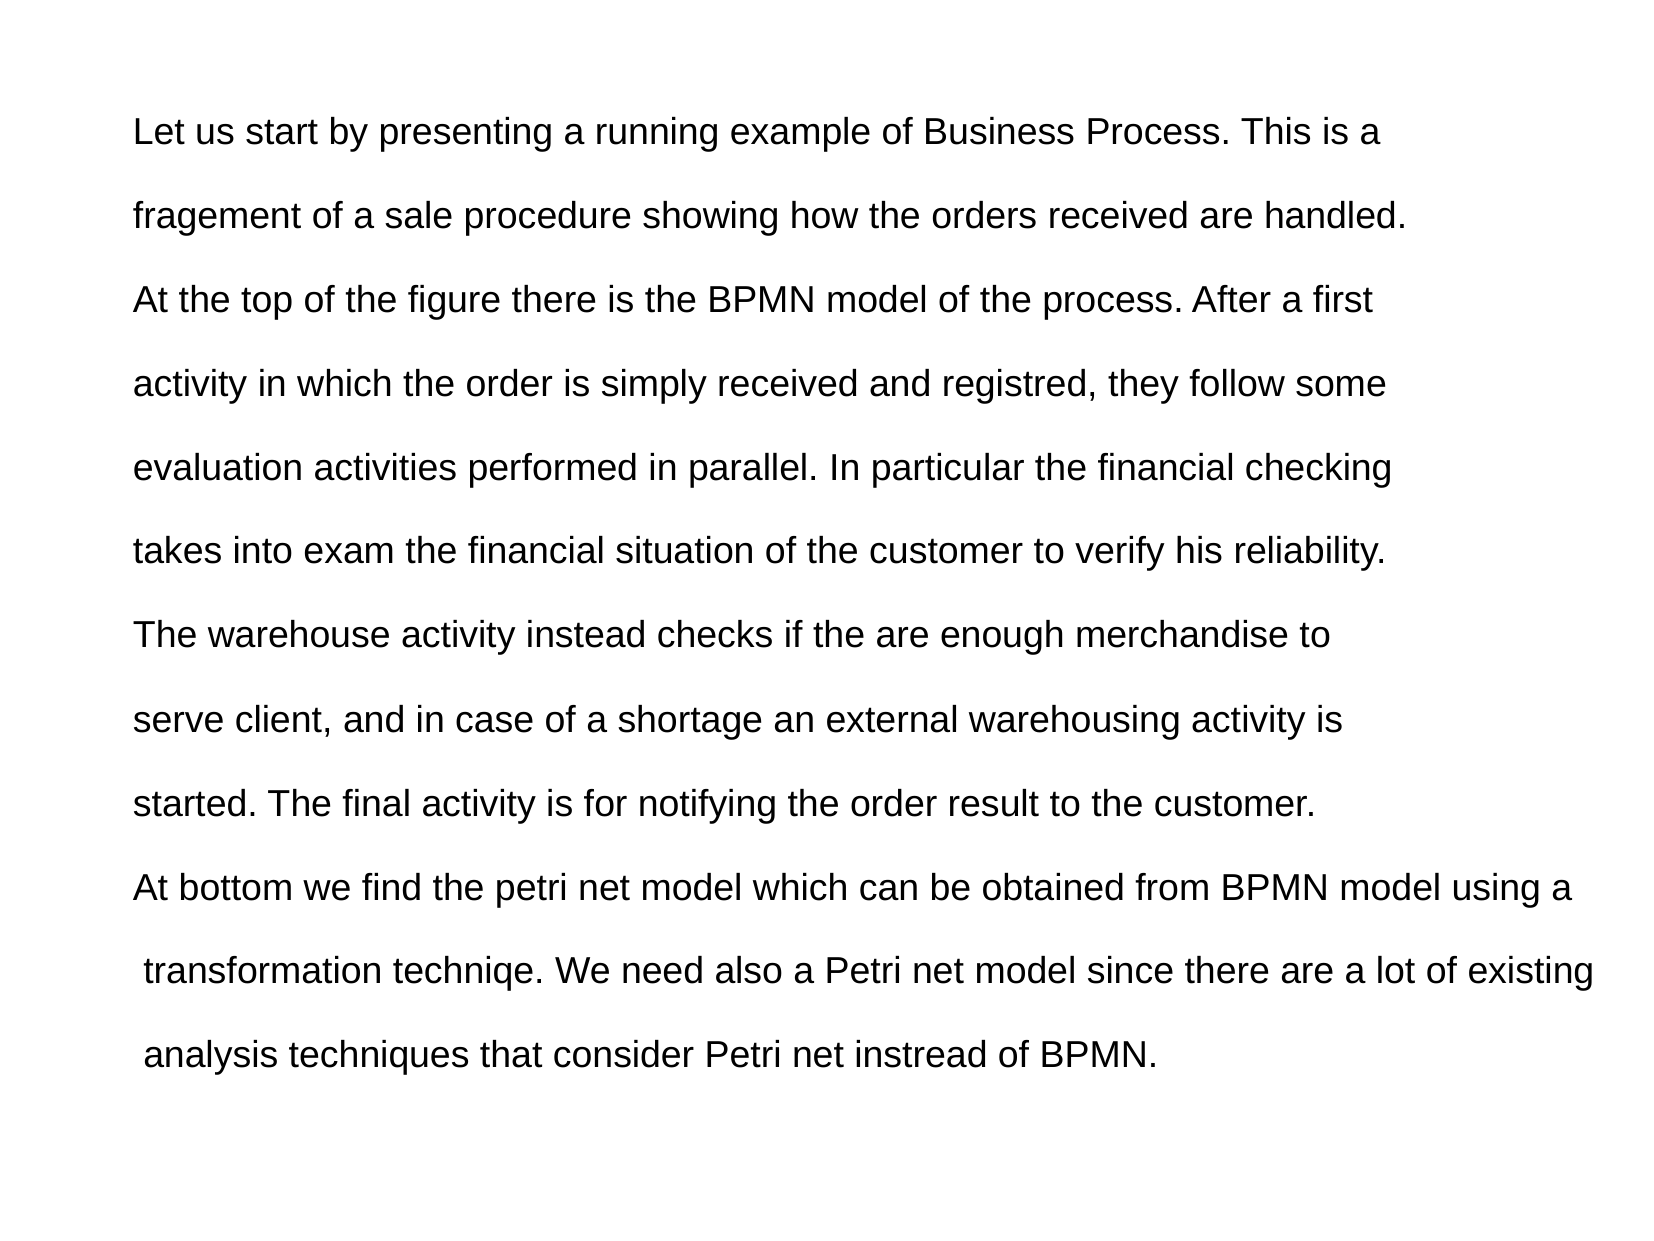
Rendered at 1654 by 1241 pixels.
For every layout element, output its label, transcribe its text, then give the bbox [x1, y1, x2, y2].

text_box Let us start by presenting a running example of Business Process. This is a fragement of a sale procedure showing how the orders received are handled. At the top of the figure there is the BPMN model of the process. After a first activity in which the order is simply received and registred, they follow some evaluation activities performed in parallel. In particular the financial checking takes into exam the financial situation of the customer to verify his reliability. The warehouse activity instead checks if the are enough merchandise to serve client, and in case of a shortage an external warehousing activity is started. The final activity is for notifying the order result to the customer. At bottom we find the petri net model which can be obtained from BPMN model using a transformation techniqe. We need also a Petri net model since there are a lot of existing analysis techniques that consider Petri net instread of BPMN. [118, 102, 1654, 1159]
